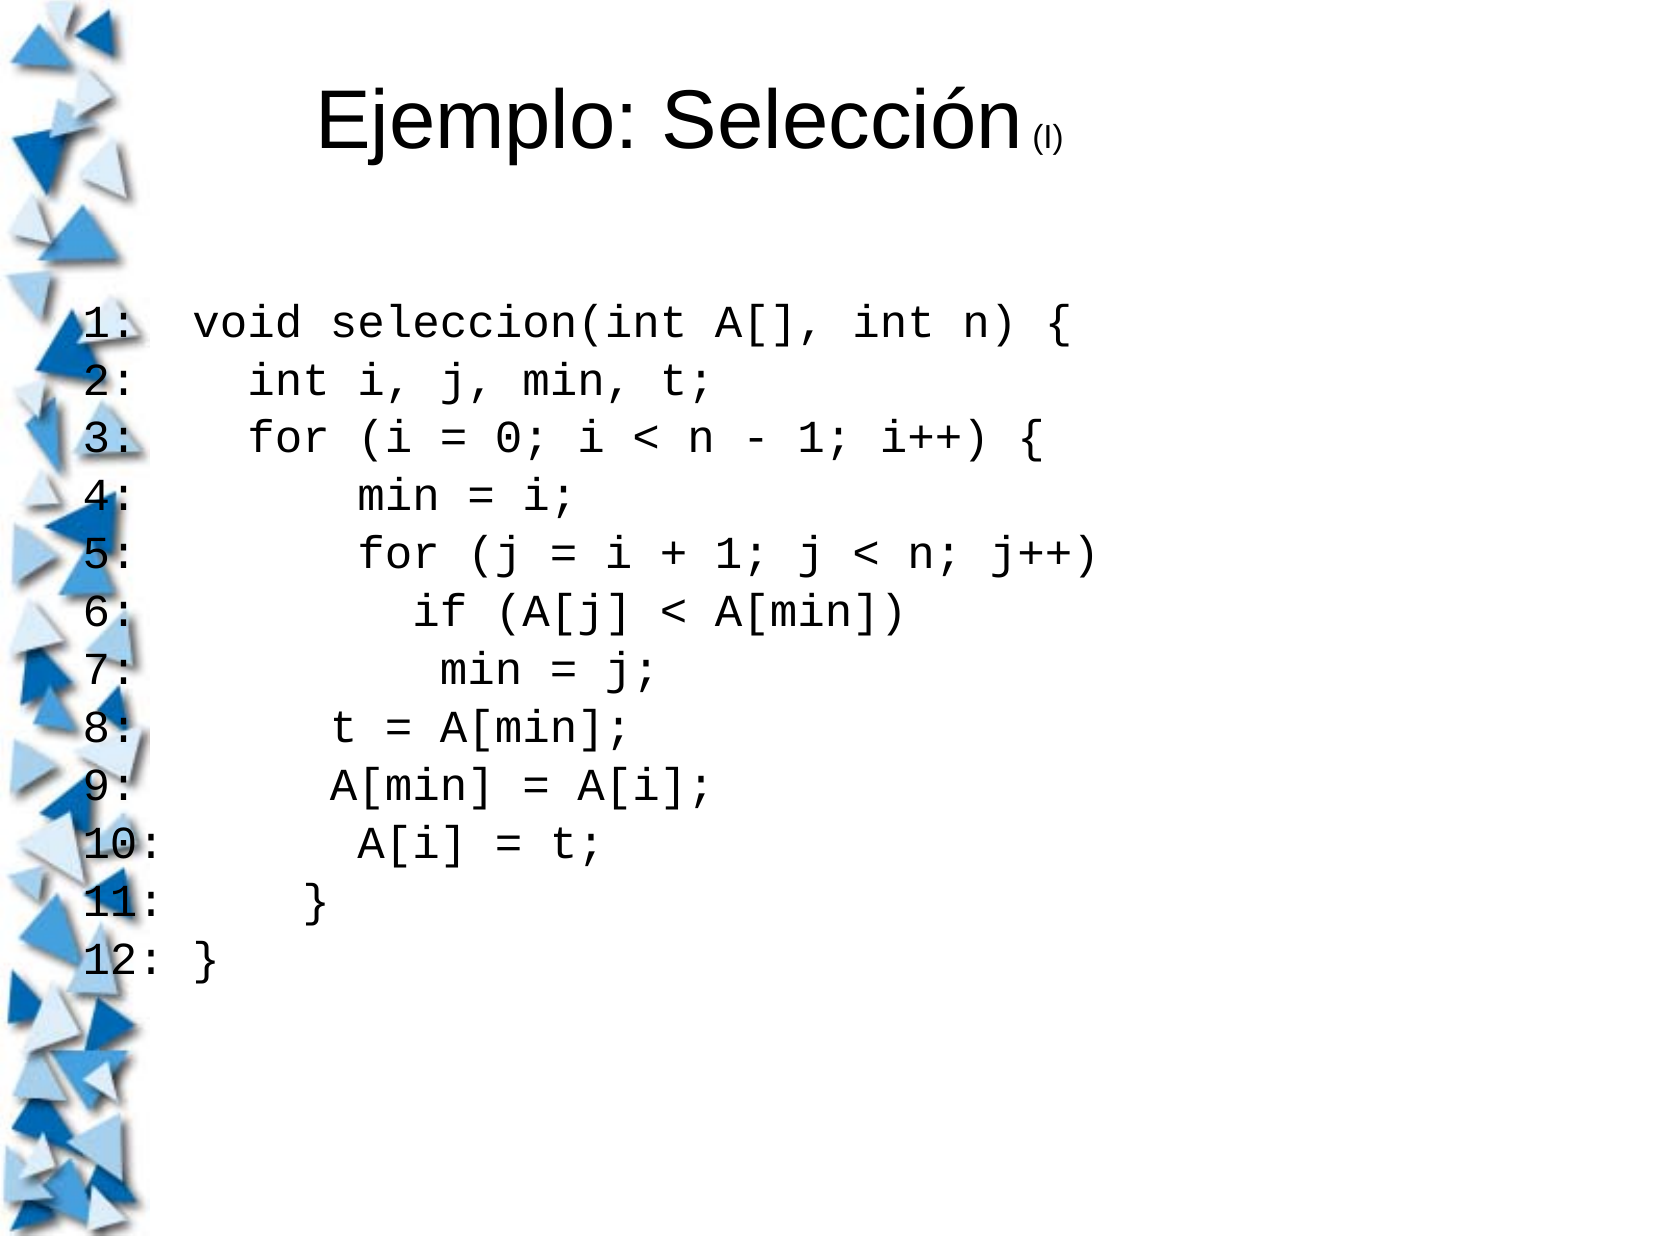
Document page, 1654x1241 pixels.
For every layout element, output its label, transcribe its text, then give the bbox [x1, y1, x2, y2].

picture [0, 0, 150, 1236]
list 1: void seleccion(int A[], int n) { 2: int i, j, min, t; 3: for (i = 0; i < n - 1; i++) { 4: min = i; 5: for (j = i + 1; j < n; j++) 6: if (A[j] < A[min]) 7: min = j; 8: t = A[min]; 9: A[min] = A[i]; 10: A[i] = t; 11: } 12: } [82, 295, 1571, 1011]
title Ejemplo: Selección (I) [315, 56, 1571, 185]
